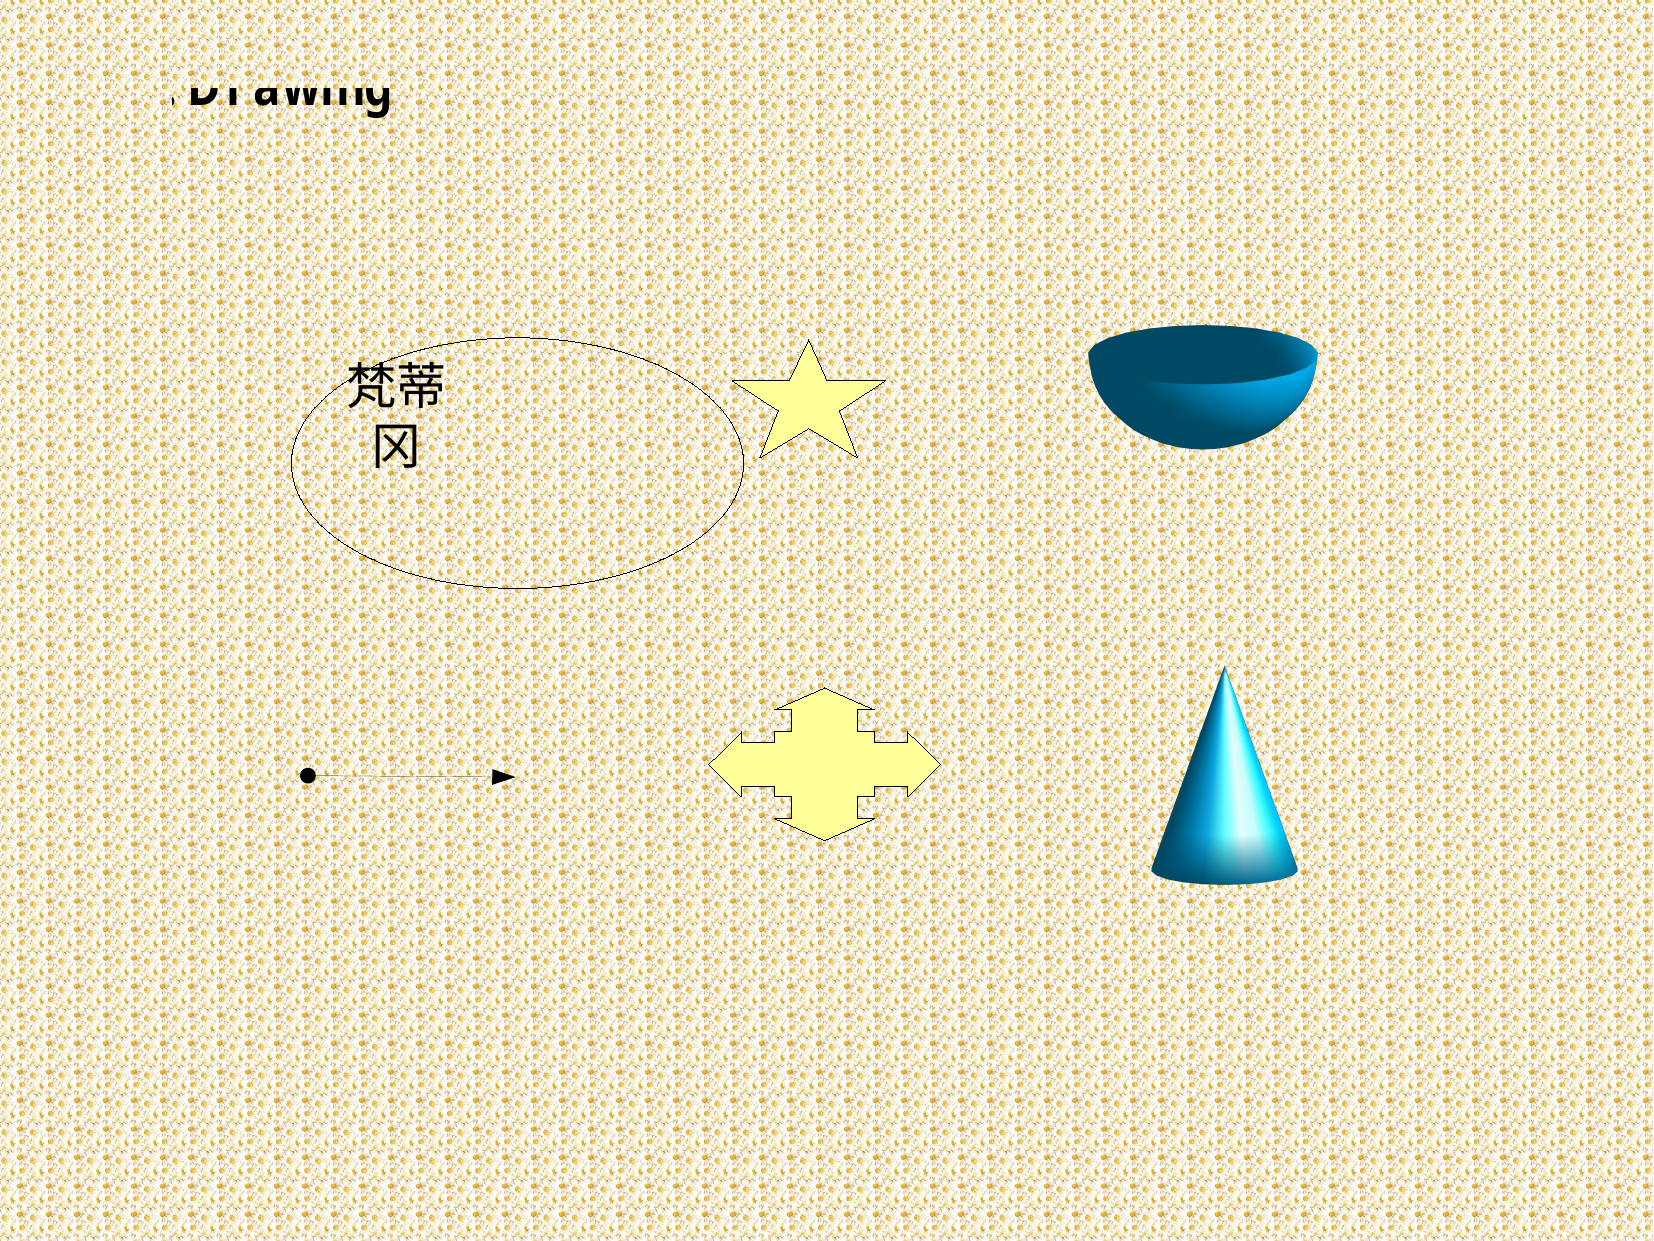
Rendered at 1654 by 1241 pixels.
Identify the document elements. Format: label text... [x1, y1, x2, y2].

chart [172, 88, 1178, 265]
picture [0, 0, 1654, 1241]
text_box [708, 687, 941, 841]
text_box 梵蒂冈 [291, 337, 744, 589]
text_box [732, 339, 886, 458]
